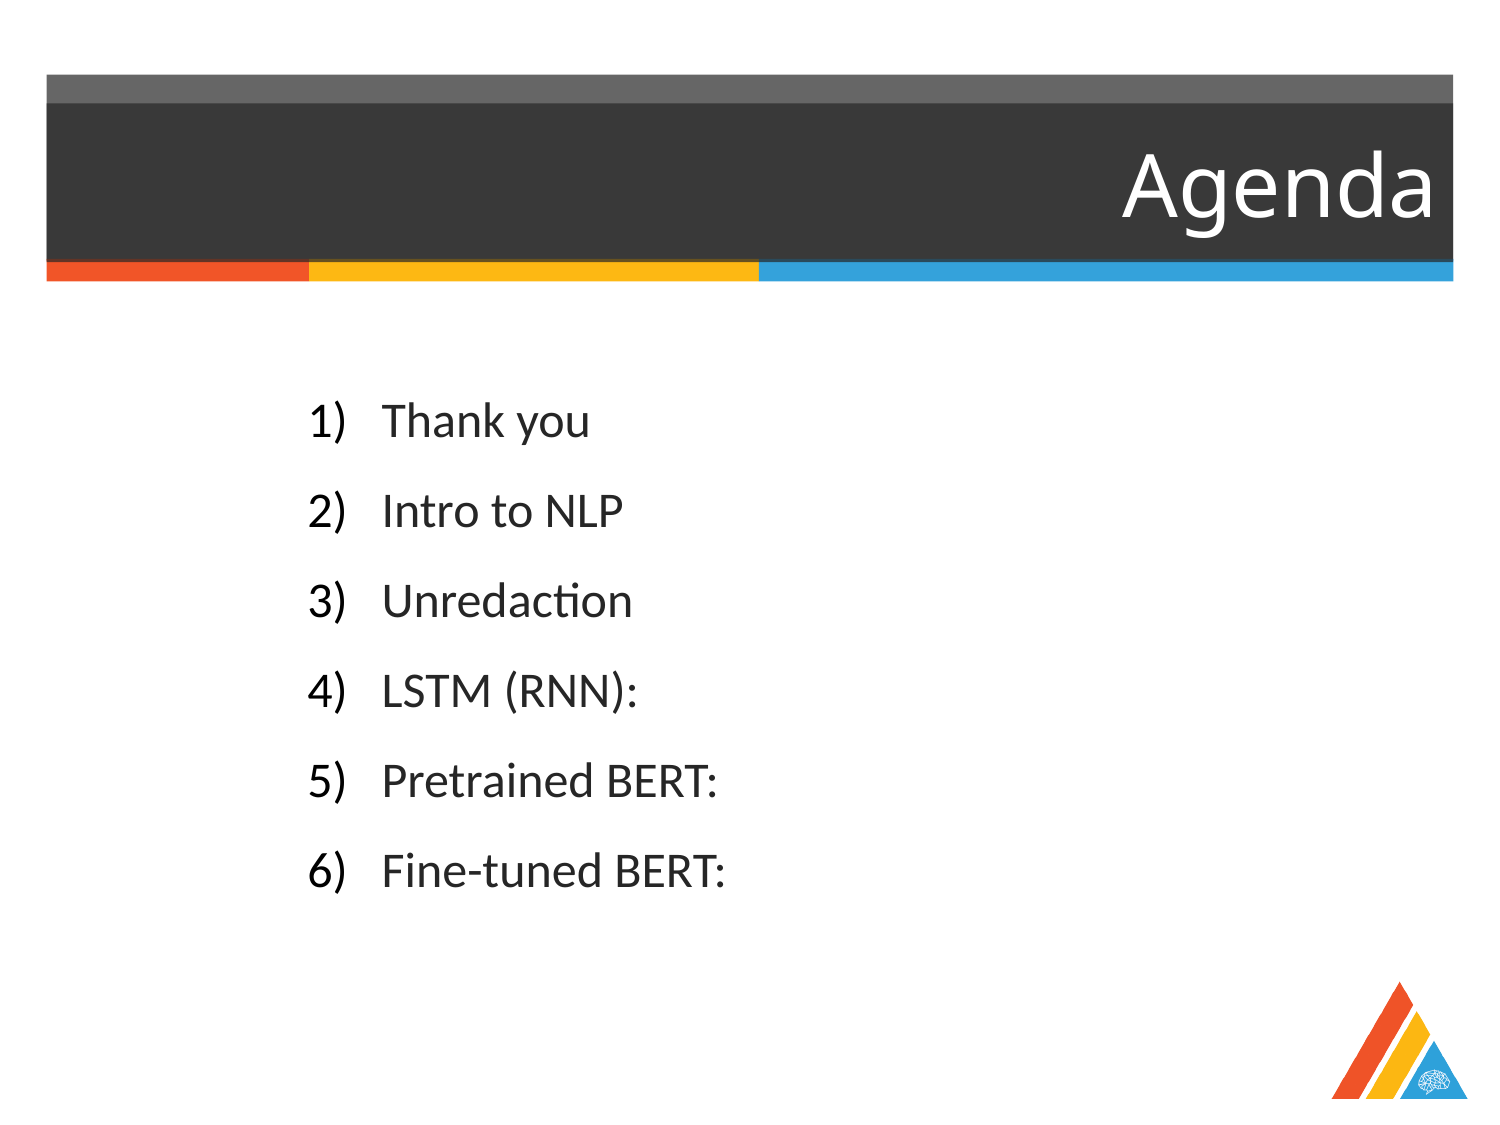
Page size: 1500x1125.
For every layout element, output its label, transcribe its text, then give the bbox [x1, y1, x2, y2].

picture [1331, 981, 1468, 1099]
list Thank you Intro to NLP Unredaction LSTM (RNN): Pretrained BERT: Fine-tuned BERT: [292, 350, 1454, 1005]
title Agenda [46, 103, 1454, 263]
